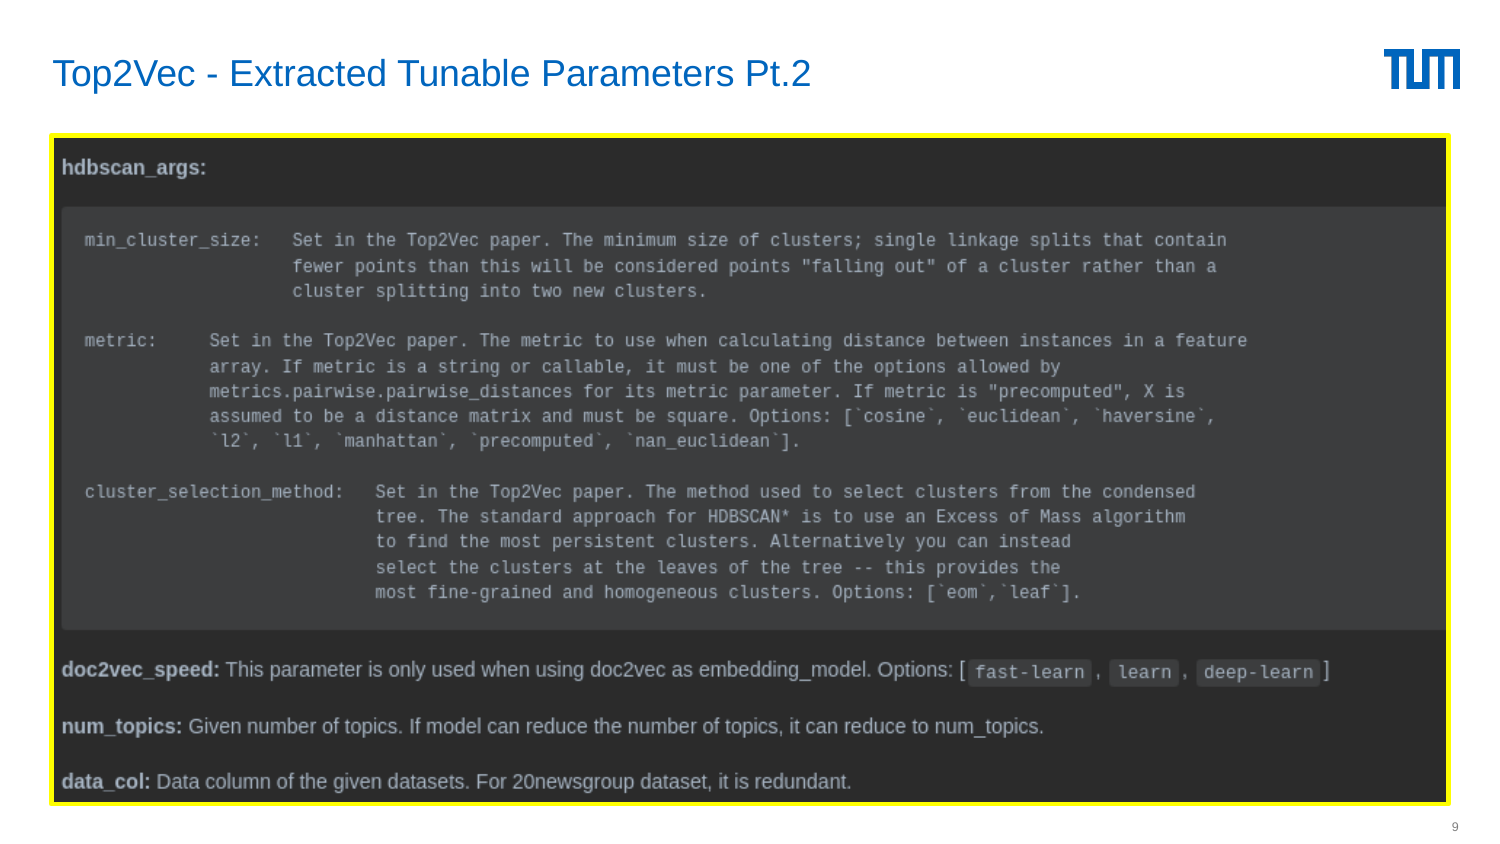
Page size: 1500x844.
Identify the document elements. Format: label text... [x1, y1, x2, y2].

picture [53, 137, 1447, 802]
picture [1384, 49, 1460, 89]
title Top2Vec - Extracted Tunable Parameters Pt.2 [41, 5, 1344, 95]
slide_number <number> [1417, 808, 1459, 844]
